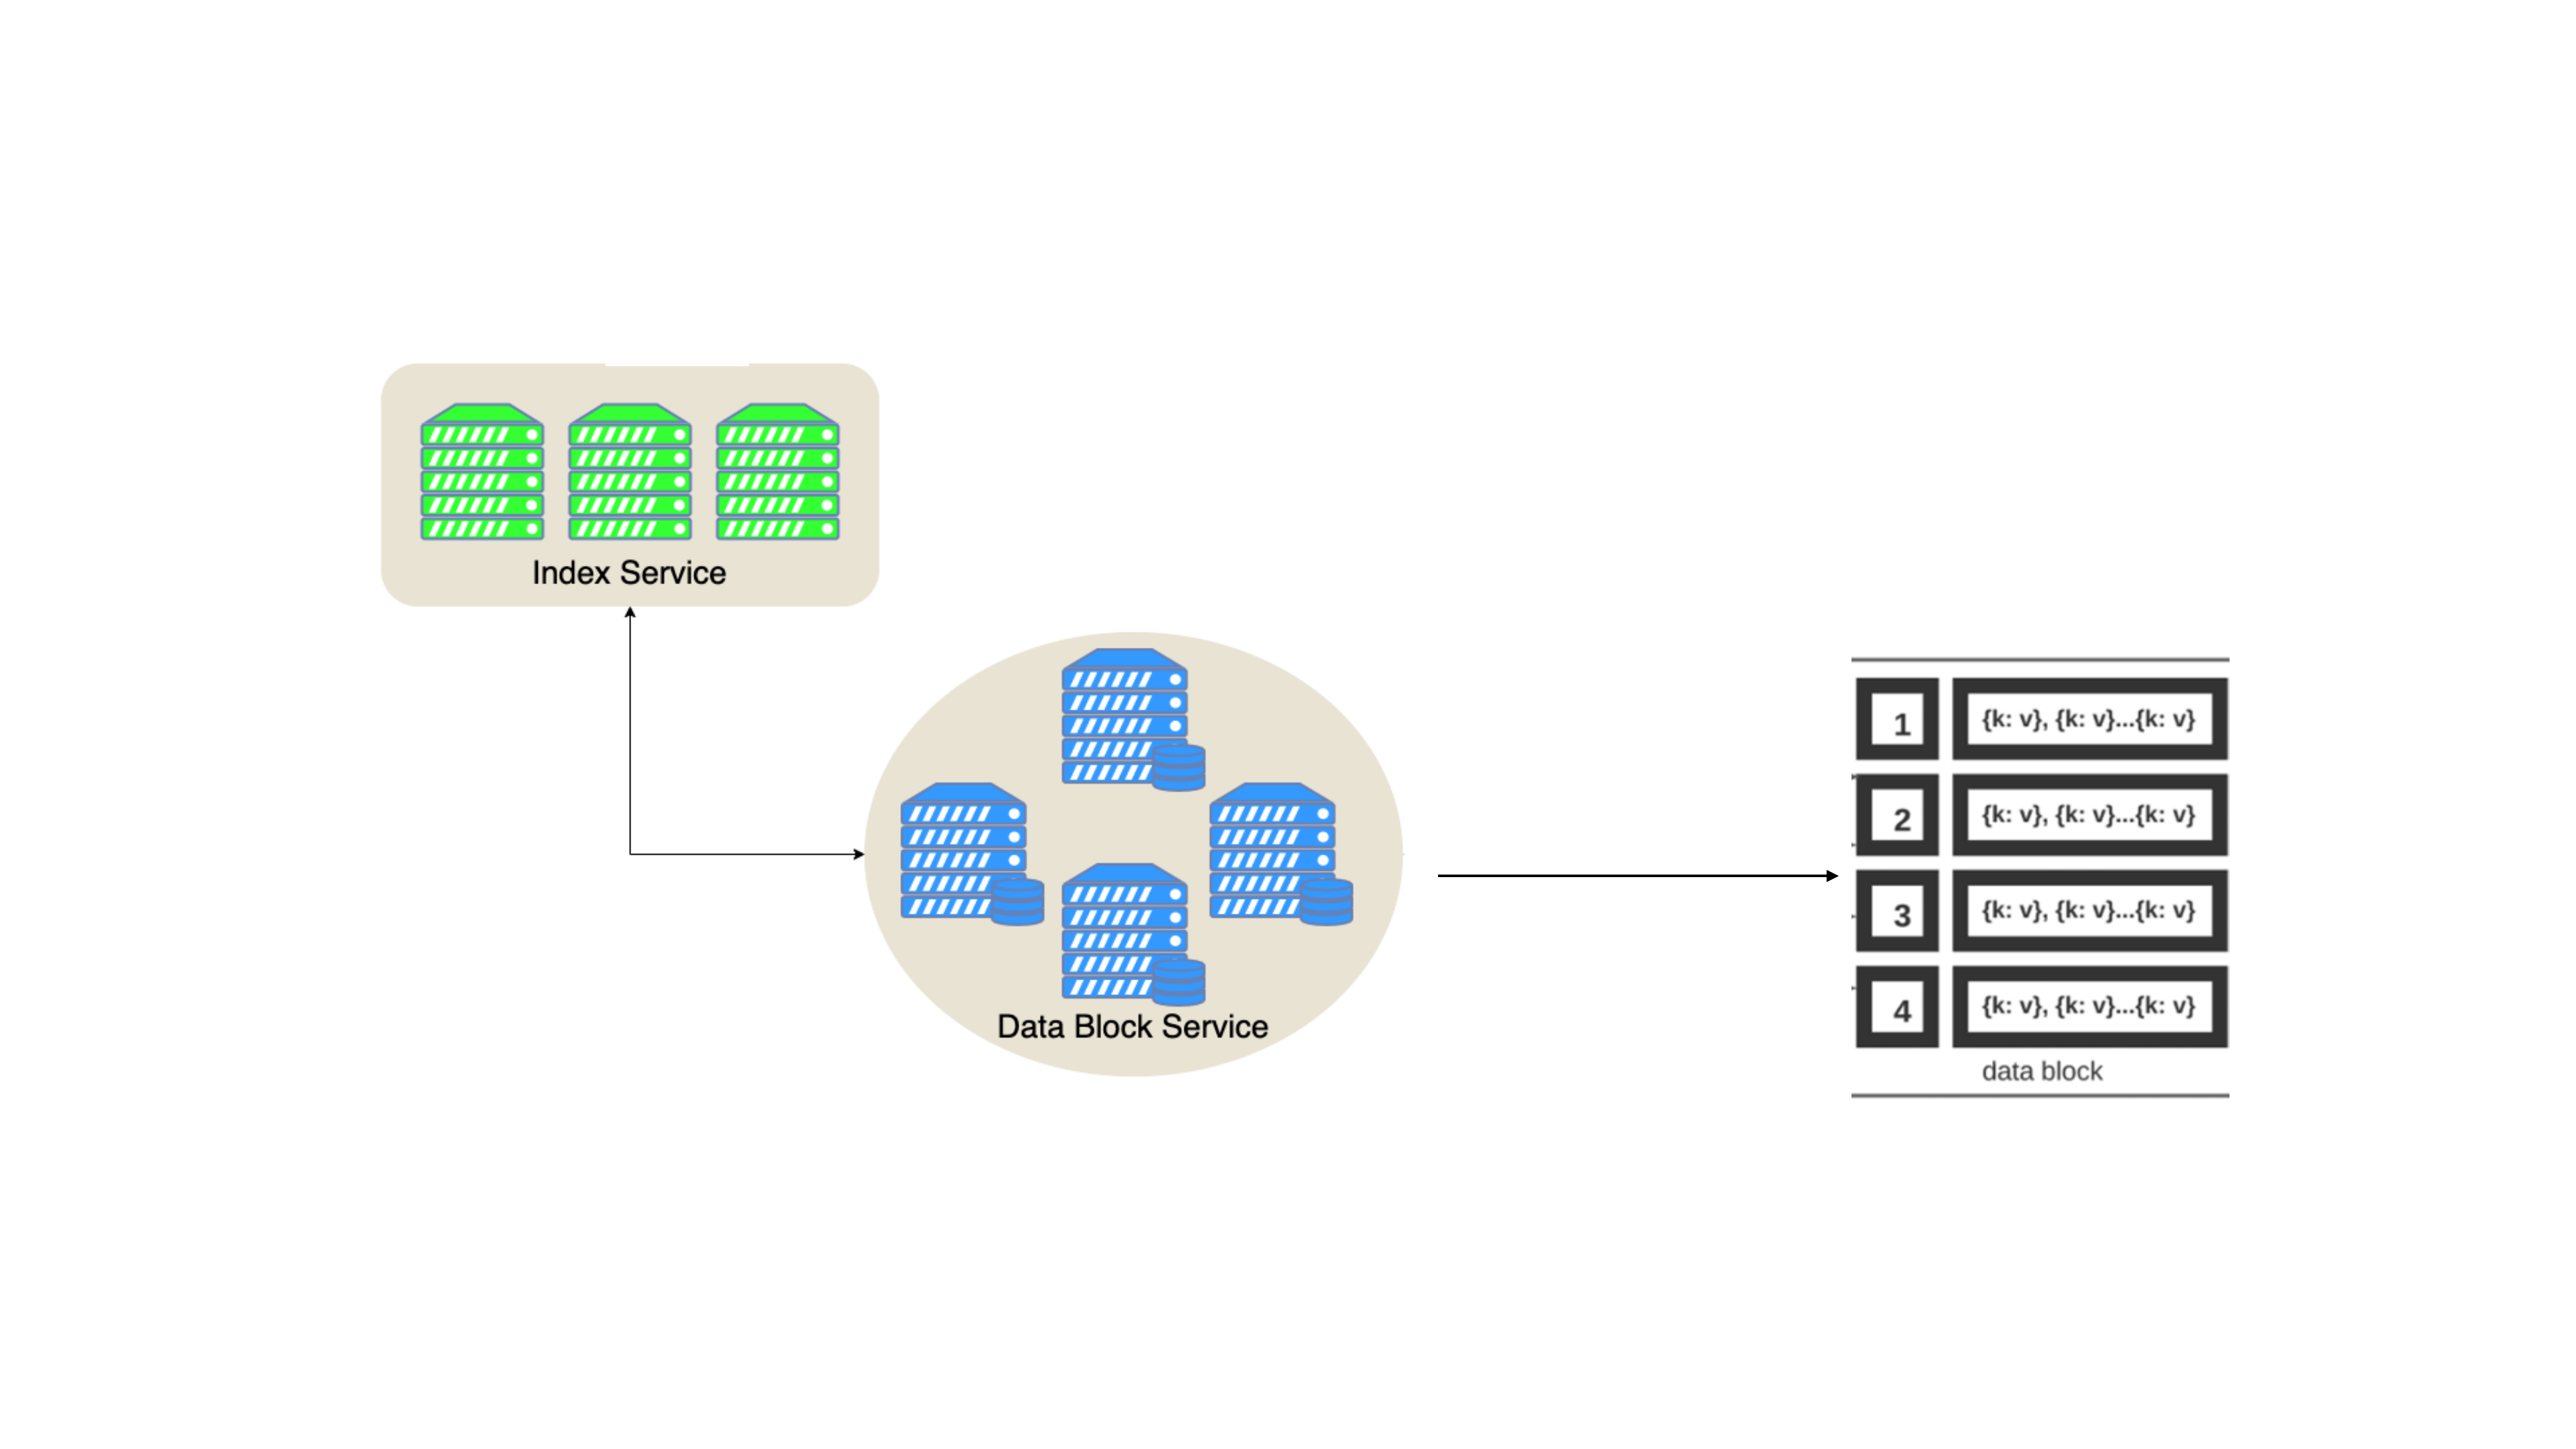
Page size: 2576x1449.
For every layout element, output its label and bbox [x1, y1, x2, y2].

picture [346, 332, 1419, 1105]
picture [1852, 619, 2230, 1117]
